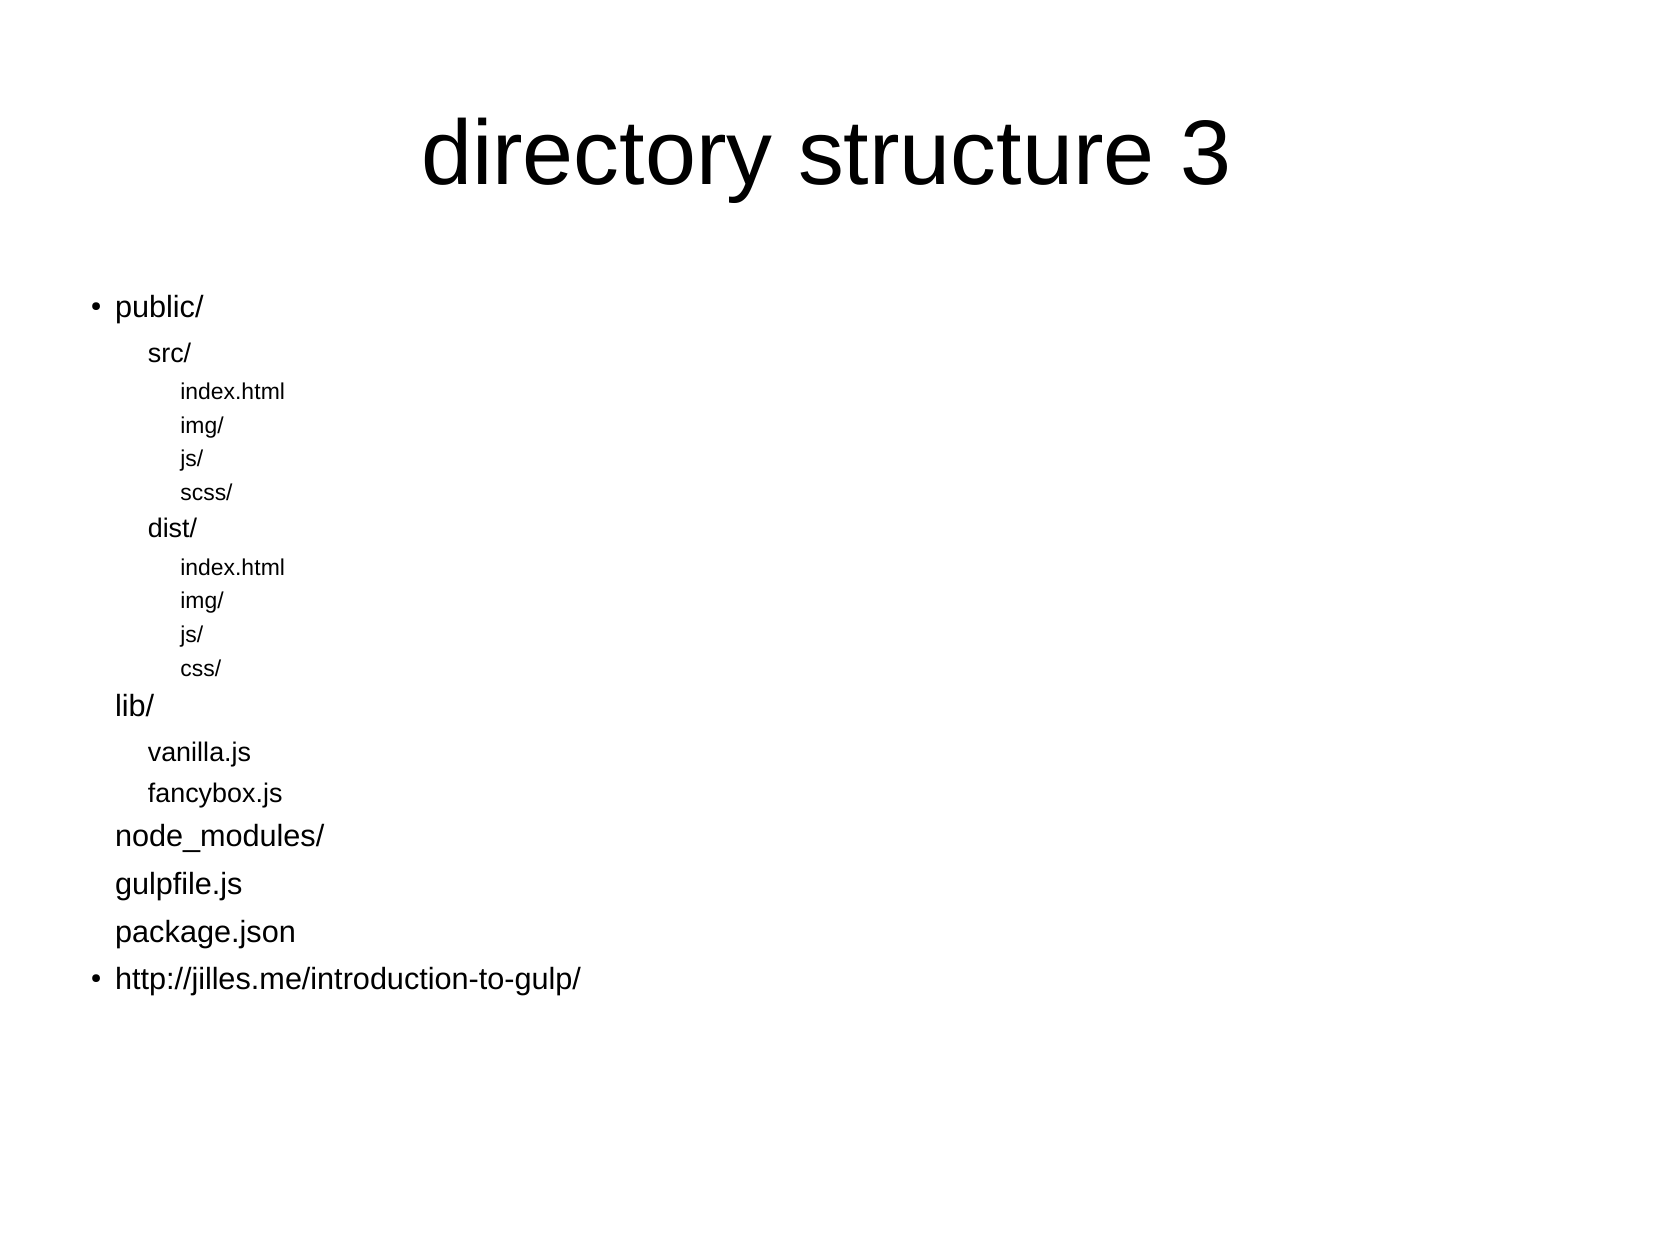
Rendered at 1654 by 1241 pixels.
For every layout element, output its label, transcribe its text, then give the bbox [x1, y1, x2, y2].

list public/ src/ index.html img/ js/ scss/ dist/ index.html img/ js/ css/ lib/ vanilla.js fancybox.js node_modules/ gulpfile.js package.json http://jilles.me/introduction-to-gulp/ [82, 290, 1571, 1010]
title directory structure 3 [82, 49, 1571, 257]
